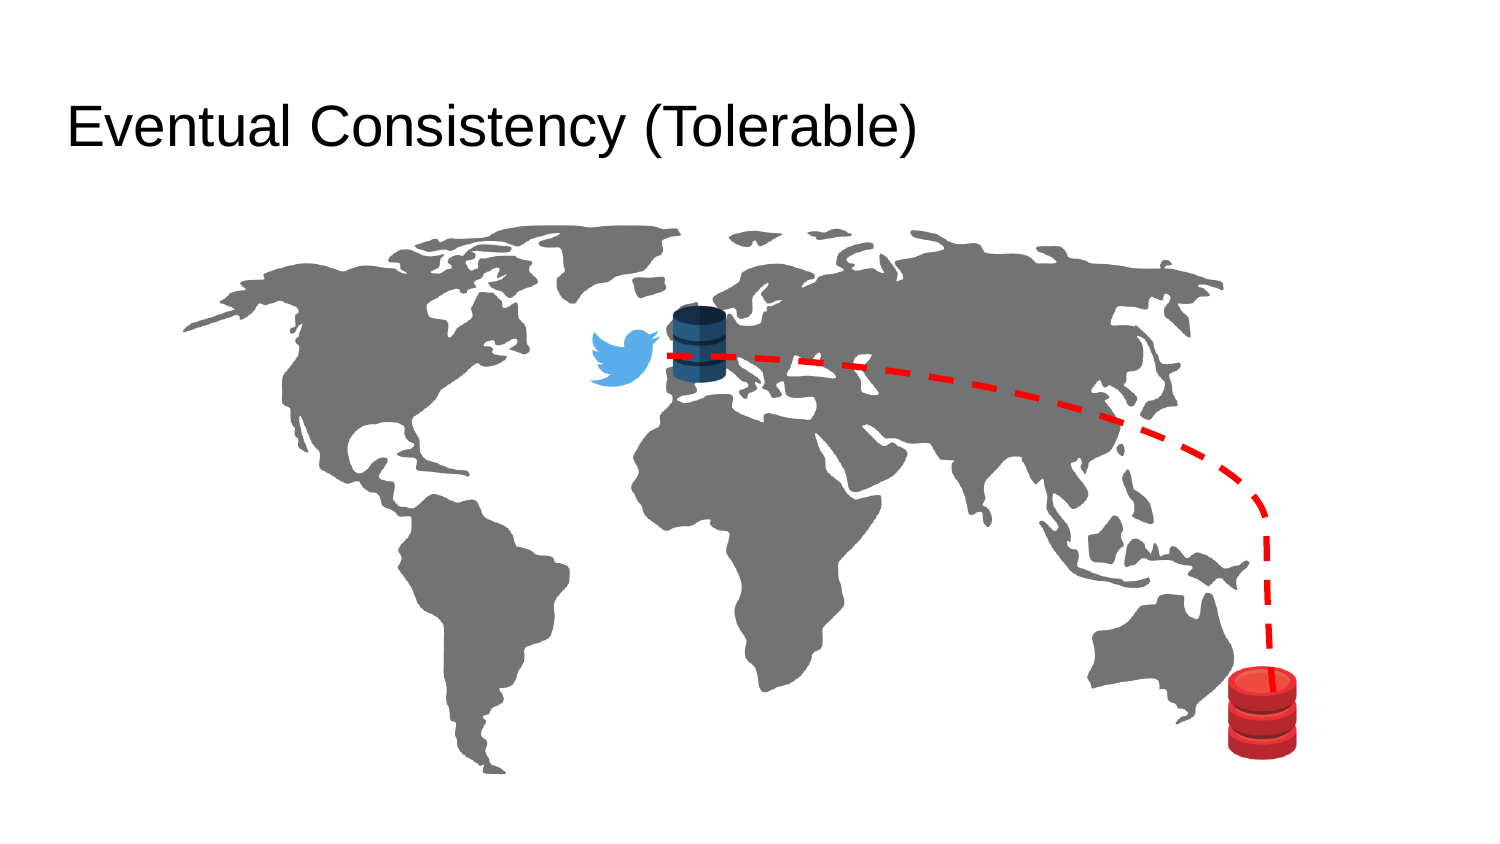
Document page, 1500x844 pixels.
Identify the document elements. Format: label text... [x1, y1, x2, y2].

picture [172, 166, 1328, 811]
title Eventual Consistency (Tolerable) [51, 72, 1449, 167]
